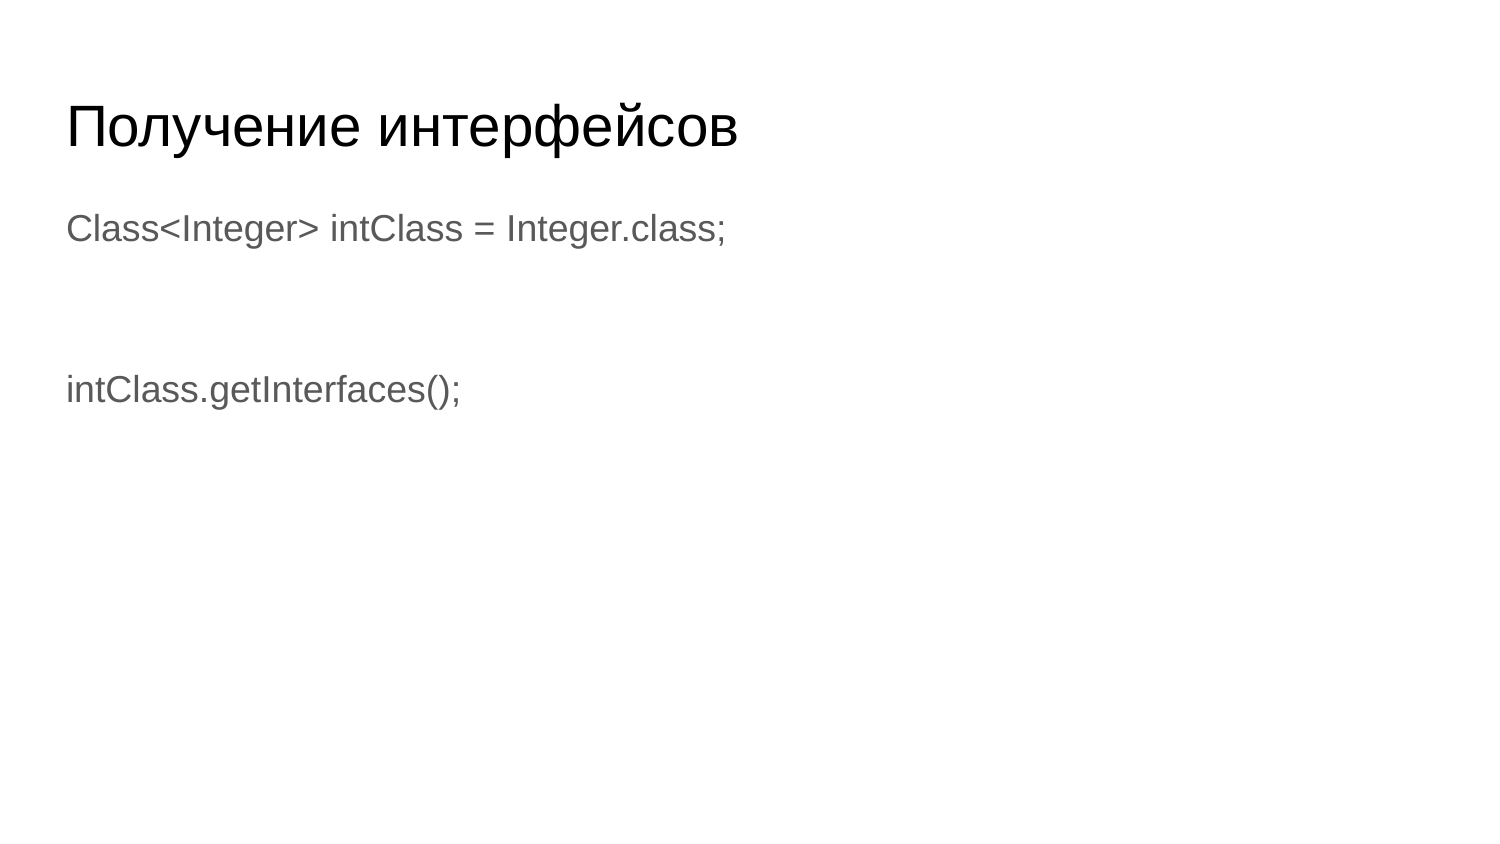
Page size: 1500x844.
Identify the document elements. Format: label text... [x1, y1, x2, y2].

list Class<Integer> intClass = Integer.class; intClass.getInterfaces(); [51, 189, 1228, 750]
title Получение интерфейсов [51, 72, 1449, 167]
